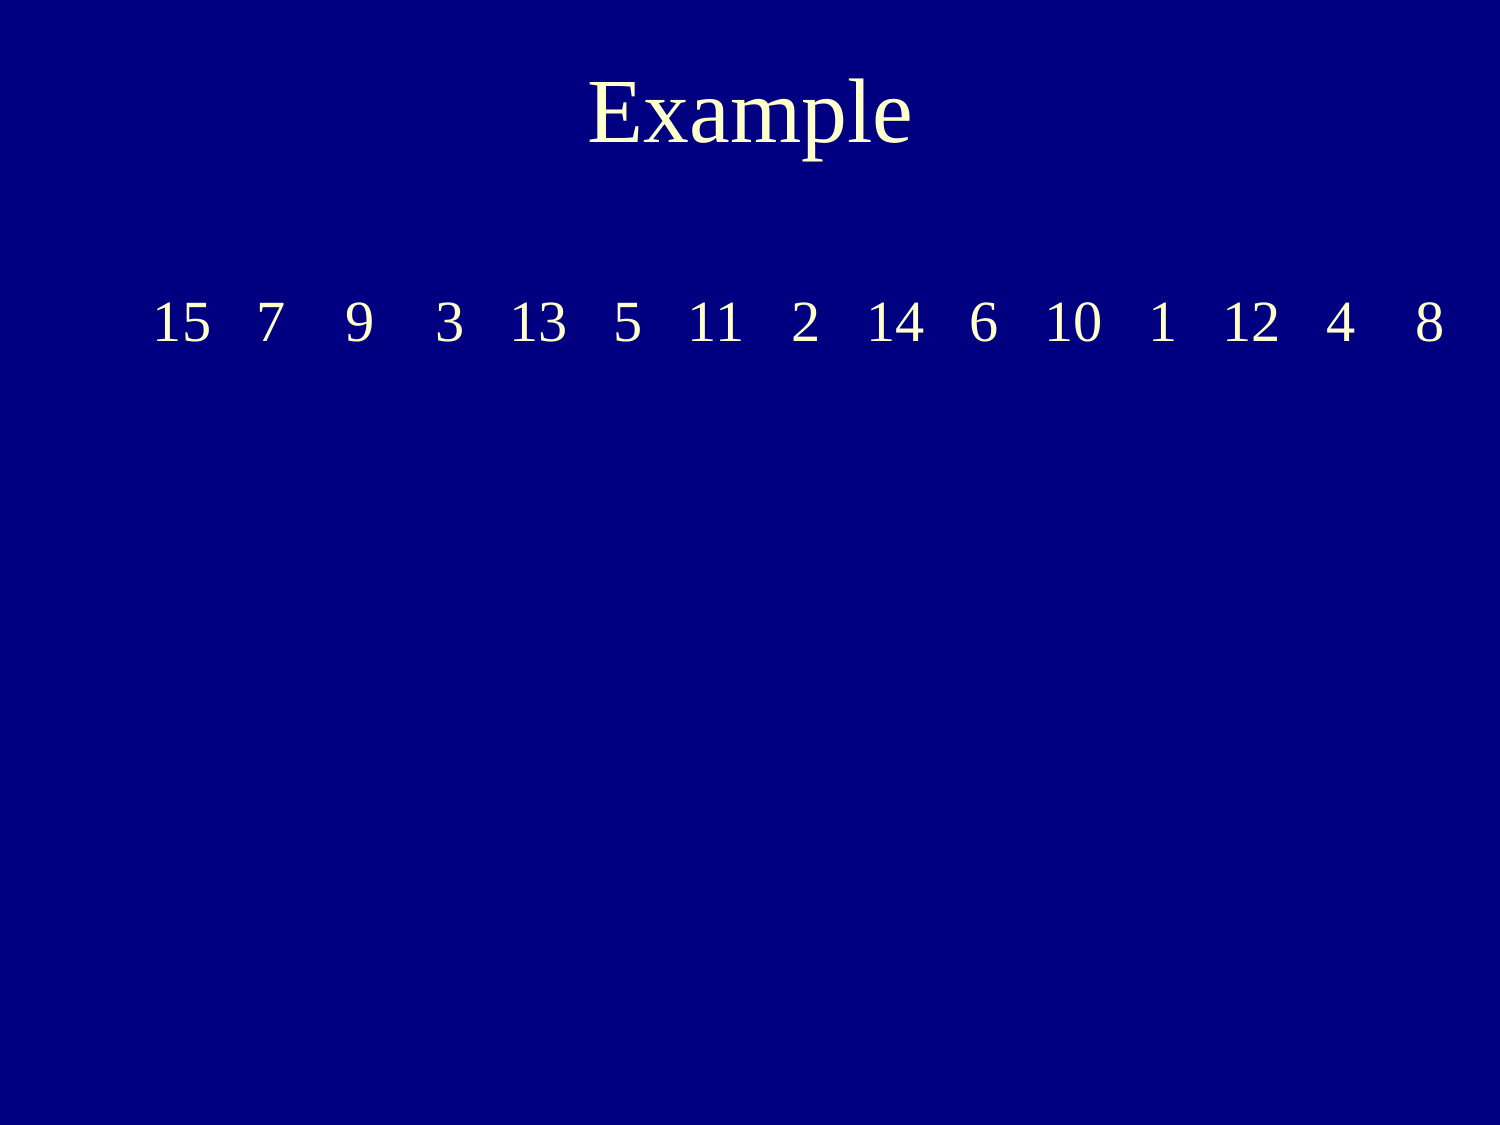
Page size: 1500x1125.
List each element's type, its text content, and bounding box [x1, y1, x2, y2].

table_header 11 [673, 275, 761, 362]
table_header 8 [1386, 275, 1475, 362]
table_header 6 [940, 275, 1029, 362]
table_header 1 [1118, 275, 1207, 362]
table_header 4 [1297, 275, 1386, 362]
table_header 9 [316, 275, 405, 362]
table_header 10 [1029, 275, 1118, 362]
table_header 15 [137, 275, 227, 362]
table_header 3 [405, 275, 494, 362]
table_header 14 [851, 275, 940, 362]
table_header 5 [583, 275, 673, 362]
table_header 12 [1207, 275, 1297, 362]
table_header 2 [761, 275, 851, 362]
table_header 7 [227, 275, 316, 362]
title Example [22, 43, 1480, 169]
table_header 13 [494, 275, 583, 362]
